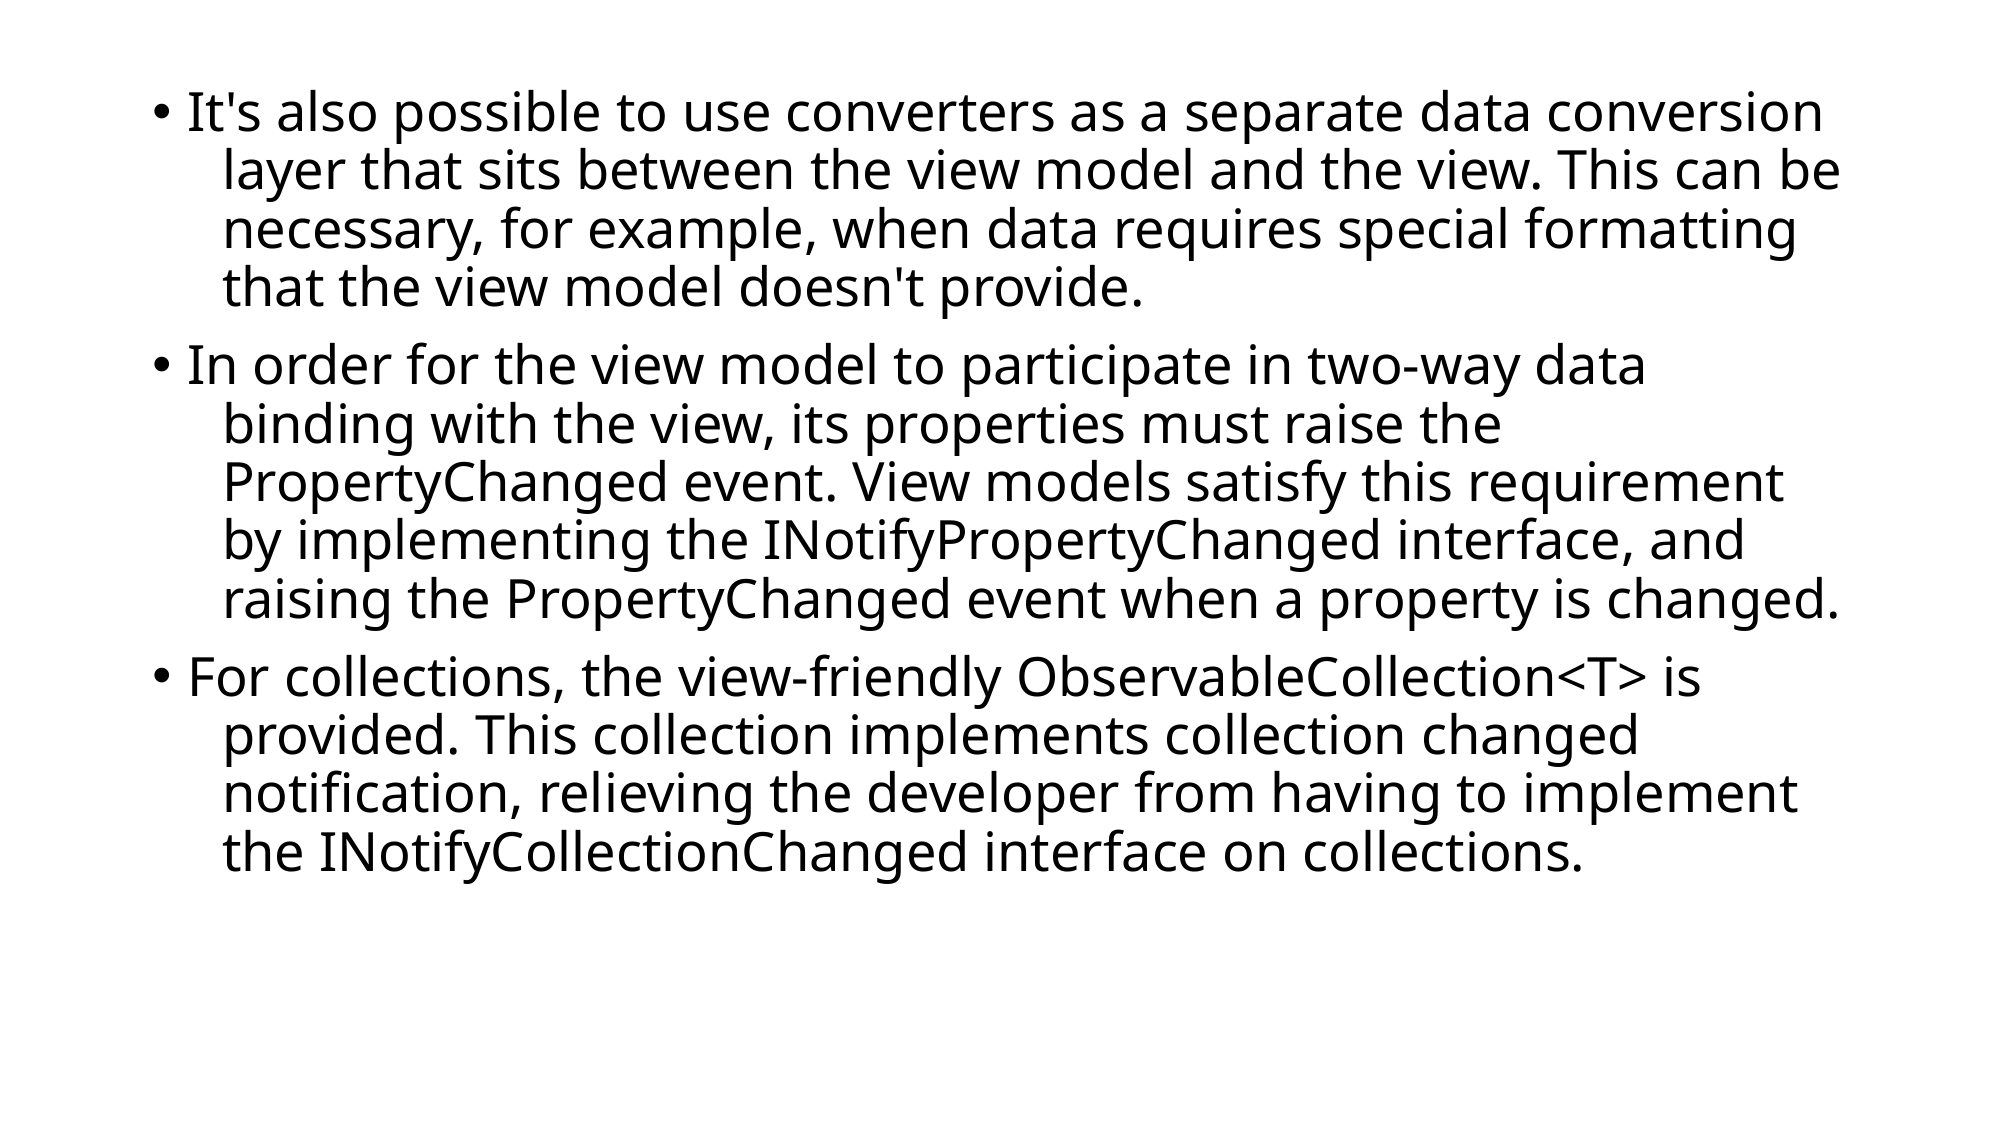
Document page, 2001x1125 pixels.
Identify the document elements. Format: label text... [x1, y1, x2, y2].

list It's also possible to use converters as a separate data conversion layer that sits between the view model and the view. This can be necessary, for example, when data requires special formatting that the view model doesn't provide. In order for the view model to participate in two-way data binding with the view, its properties must raise the PropertyChanged event. View models satisfy this requirement by implementing the INotifyPropertyChanged interface, and raising the PropertyChanged event when a property is changed. For collections, the view-friendly ObservableCollection<T> is provided. This collection implements collection changed notification, relieving the developer from having to implement the INotifyCollectionChanged interface on collections. [137, 77, 1863, 1014]
